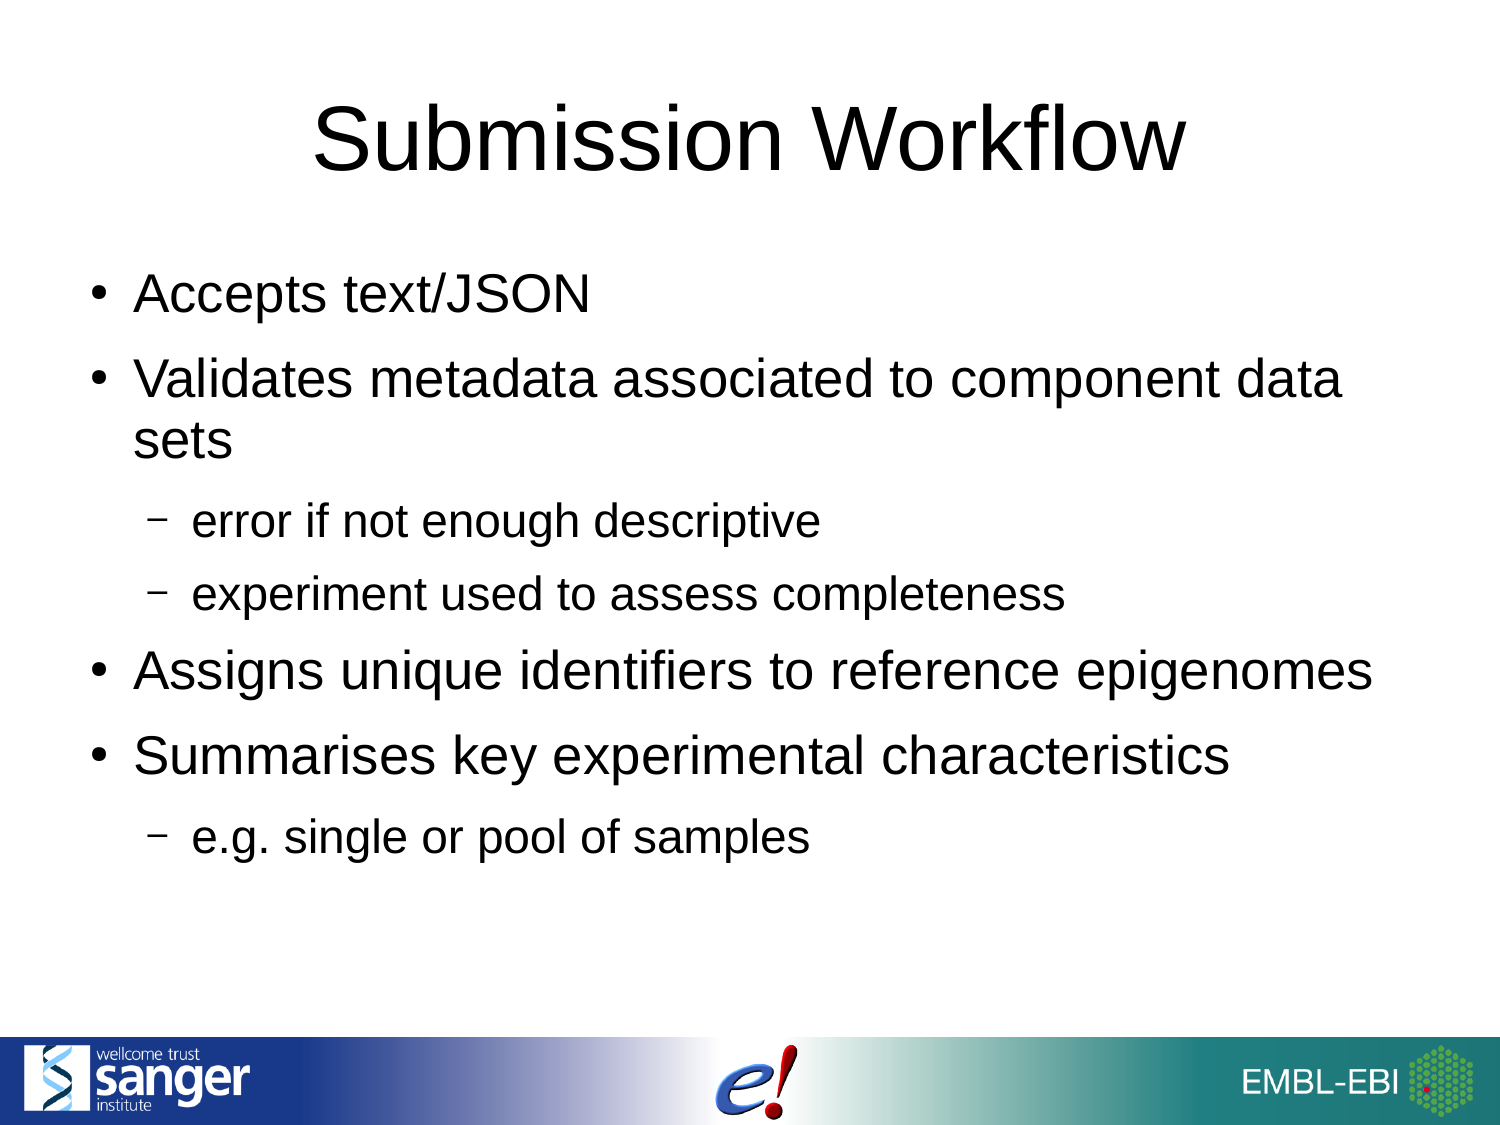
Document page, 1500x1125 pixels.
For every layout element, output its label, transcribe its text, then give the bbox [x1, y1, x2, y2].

title Submission Workflow [75, 44, 1425, 233]
list Accepts text/JSON Validates metadata associated to component data sets error if not enough descriptive experiment used to assess completeness Assigns unique identifiers to reference epigenomes Summarises key experimental characteristics e.g. single or pool of samples [75, 263, 1395, 916]
picture [0, 1037, 1500, 1125]
